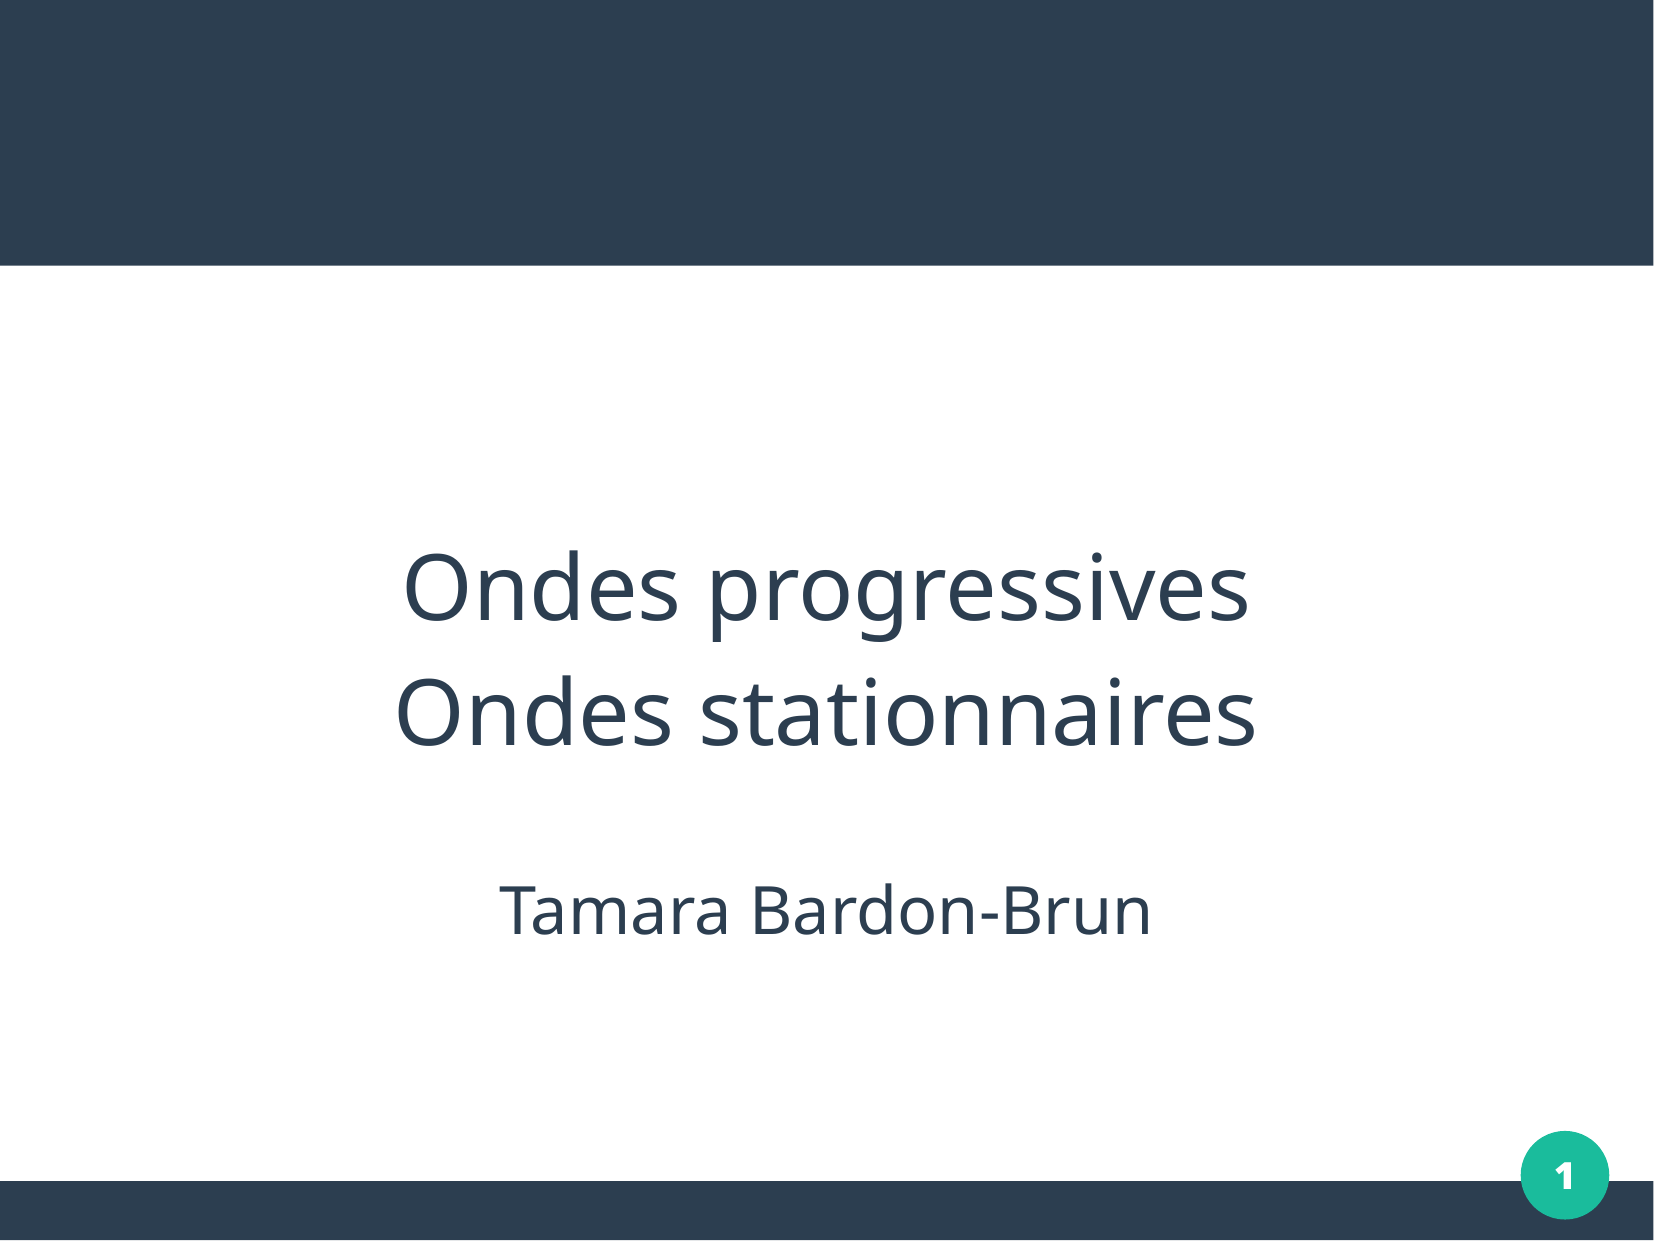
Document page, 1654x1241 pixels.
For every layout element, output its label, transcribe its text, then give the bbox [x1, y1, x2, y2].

subtitle Ondes progressives Ondes stationnaires Tamara Bardon-Brun [59, 324, 1595, 1152]
